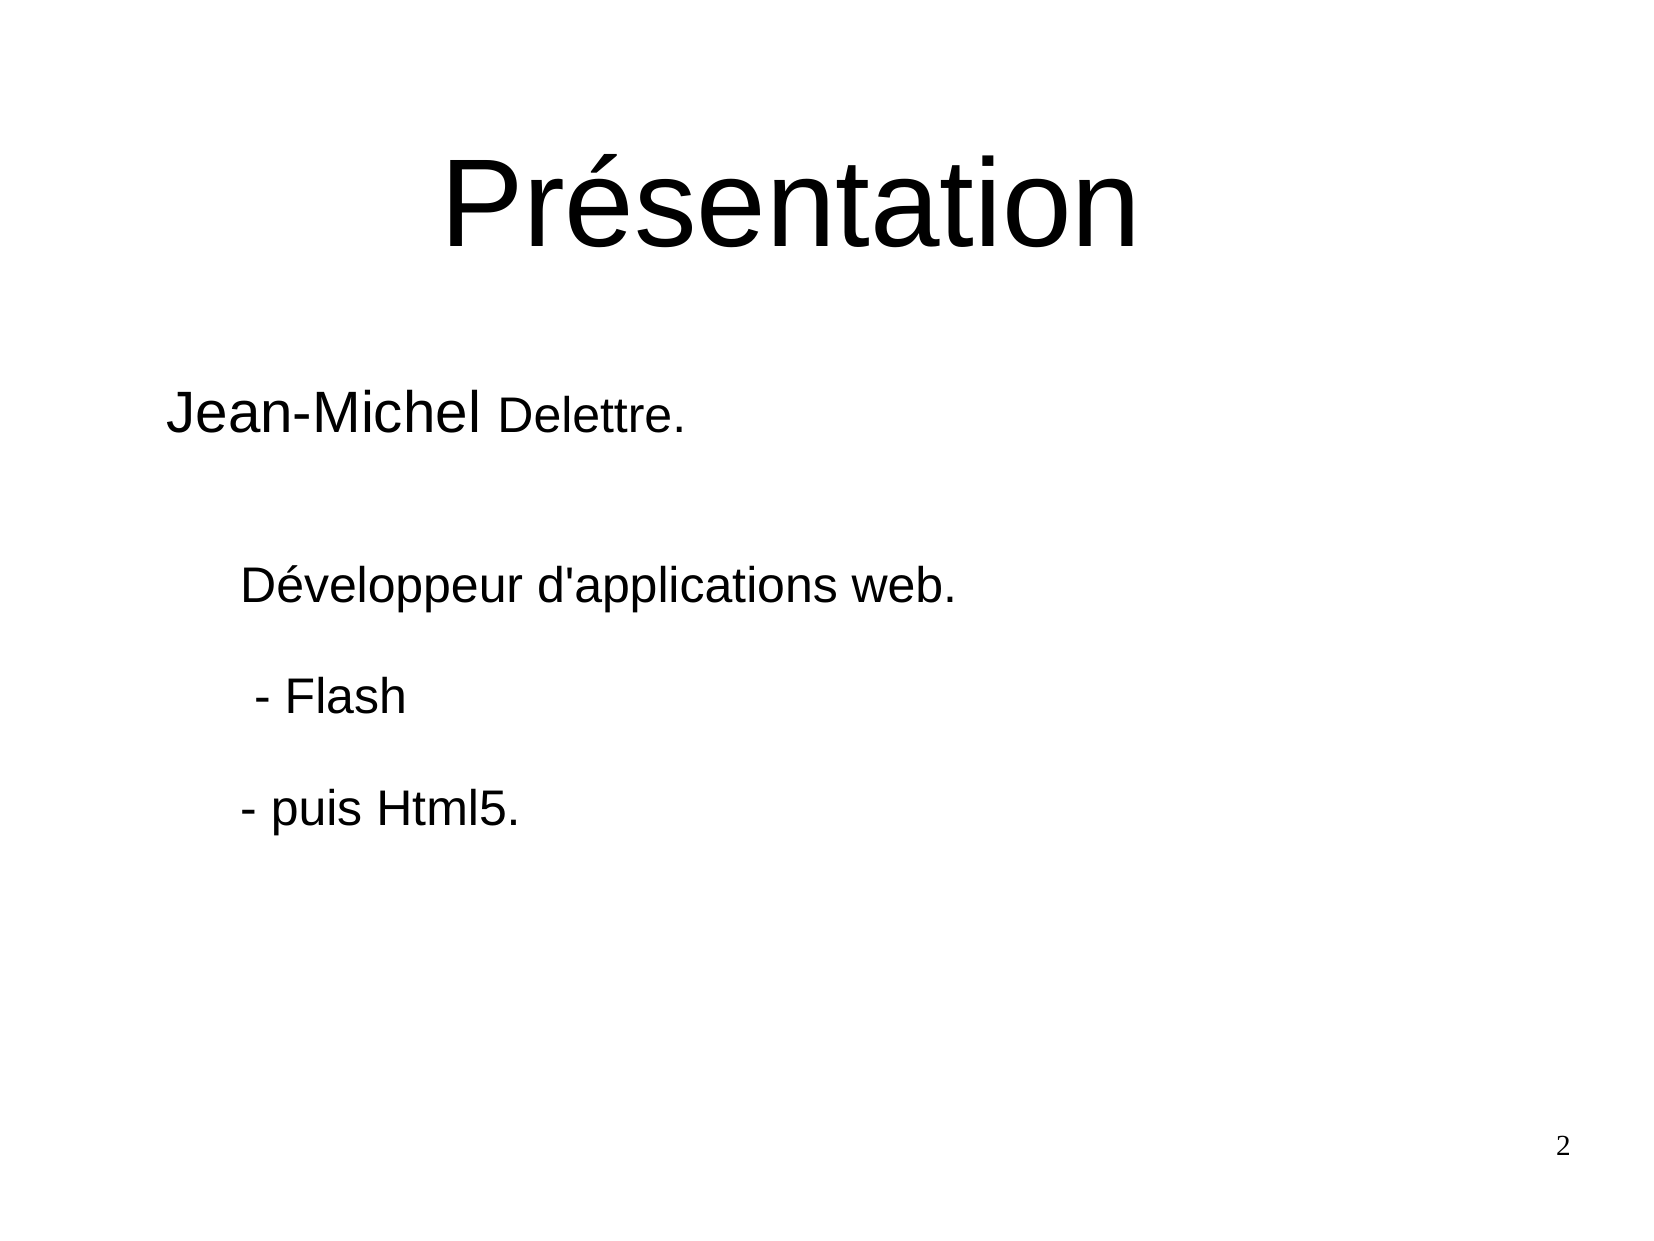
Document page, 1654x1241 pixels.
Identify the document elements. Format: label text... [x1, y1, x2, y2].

text_box Jean-Michel Delettre. Développeur d'applications web. - Flash - puis Html5. [151, 372, 1493, 1010]
text_box Présentation [425, 125, 1157, 280]
